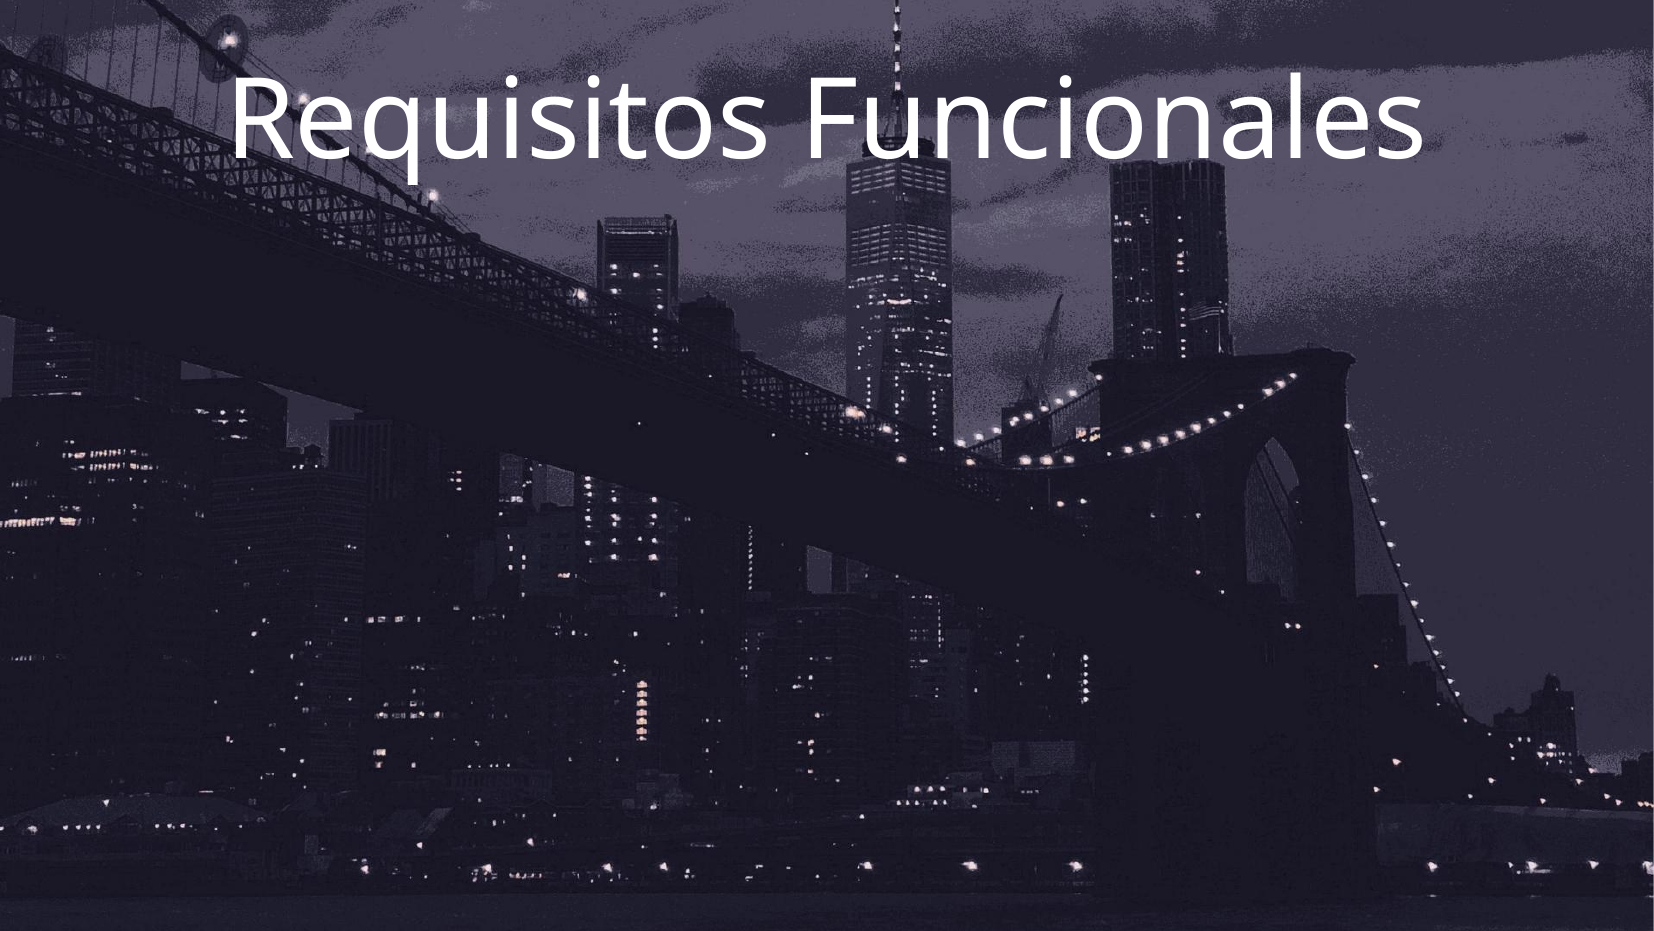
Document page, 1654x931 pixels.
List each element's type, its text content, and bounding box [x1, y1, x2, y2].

picture [0, 0, 1654, 931]
title Requisitos Funcionales [82, 37, 1571, 193]
